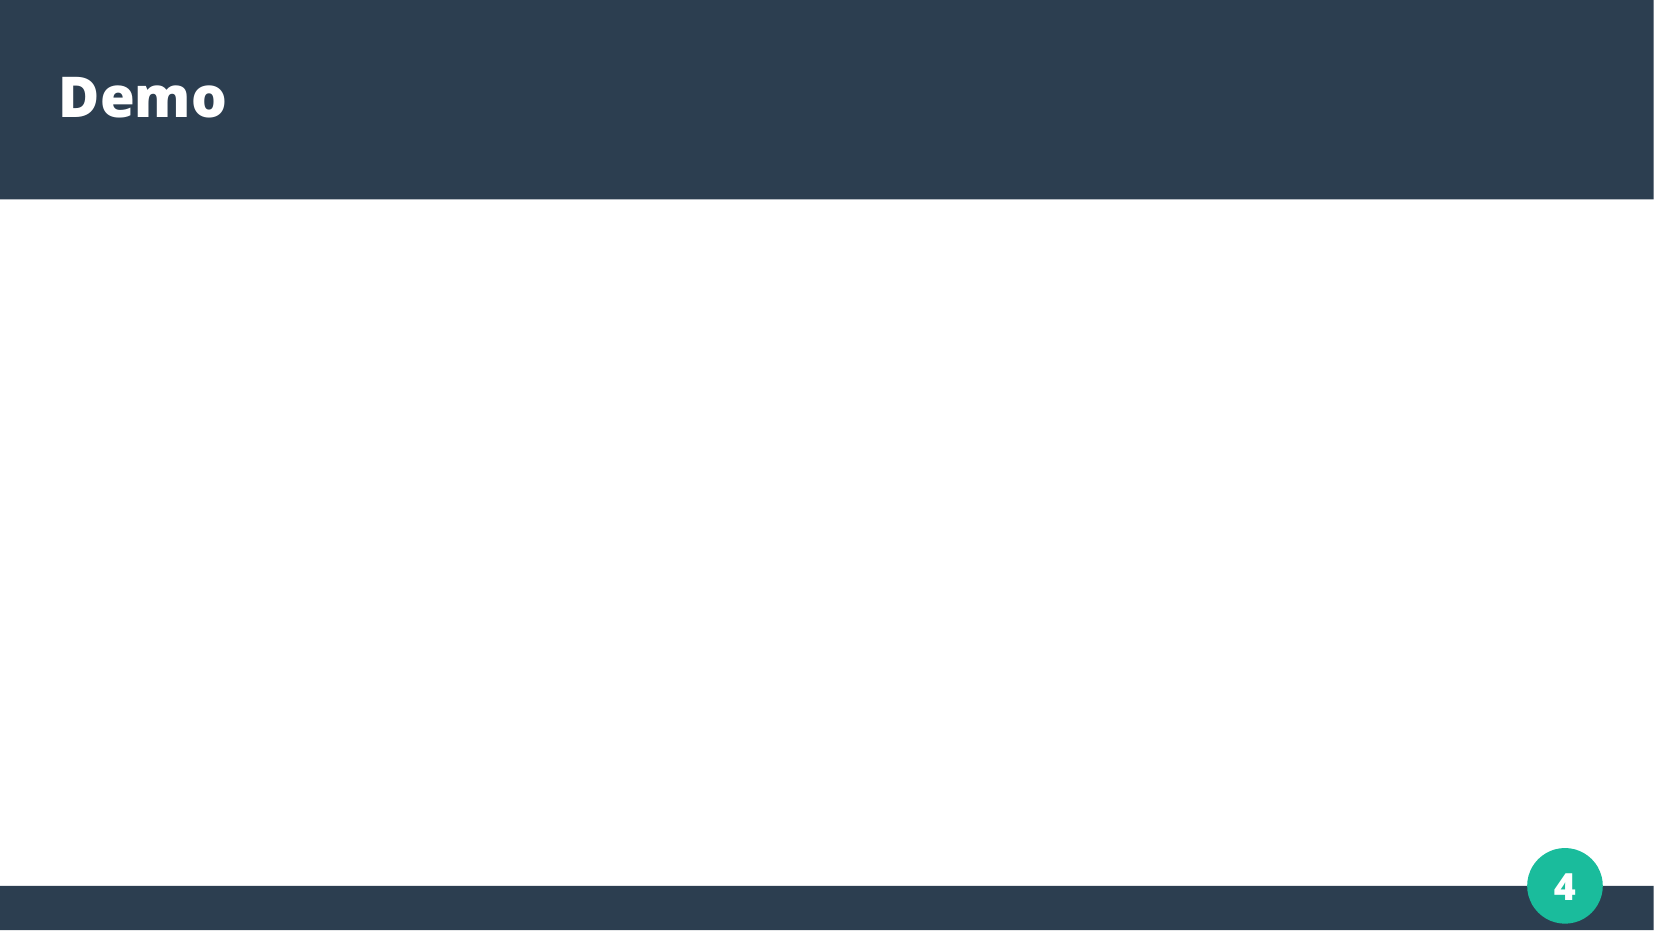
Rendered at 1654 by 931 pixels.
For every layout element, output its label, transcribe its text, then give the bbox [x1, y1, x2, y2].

title Demo [59, 37, 1595, 155]
